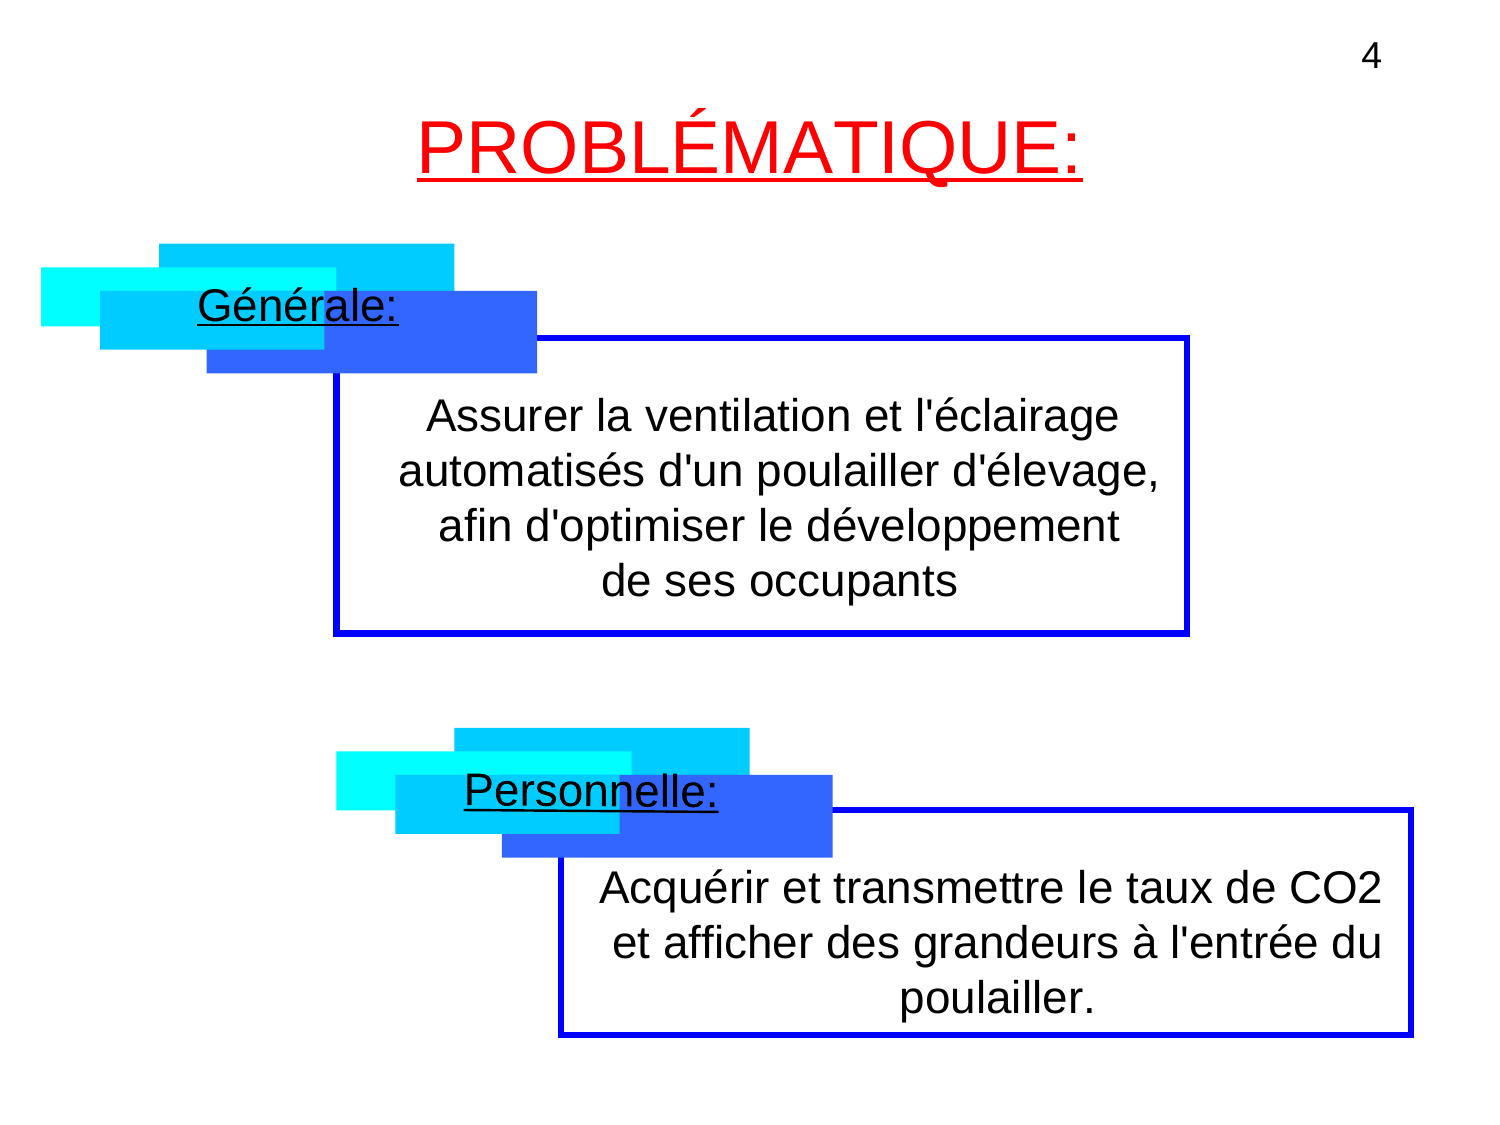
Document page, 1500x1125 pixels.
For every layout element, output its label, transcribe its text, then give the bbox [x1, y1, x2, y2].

text_box Acquérir et transmettre le taux de CO2 et afficher des grandeurs à l'entrée du poulailler. [572, 850, 1424, 1031]
text_box PROBLÉMATIQUE: [0, 91, 1500, 197]
text_box Personnelle: [448, 751, 739, 825]
text_box Assurer la ventilation et l'éclairage automatisés d'un poulailler d'élevage, afin d'optimiser le développement de ses occupants [348, 378, 1199, 614]
text_box Générale: [182, 267, 419, 338]
text_box [336, 727, 833, 858]
text_box 4 [1346, 23, 1453, 84]
text_box [41, 243, 538, 374]
